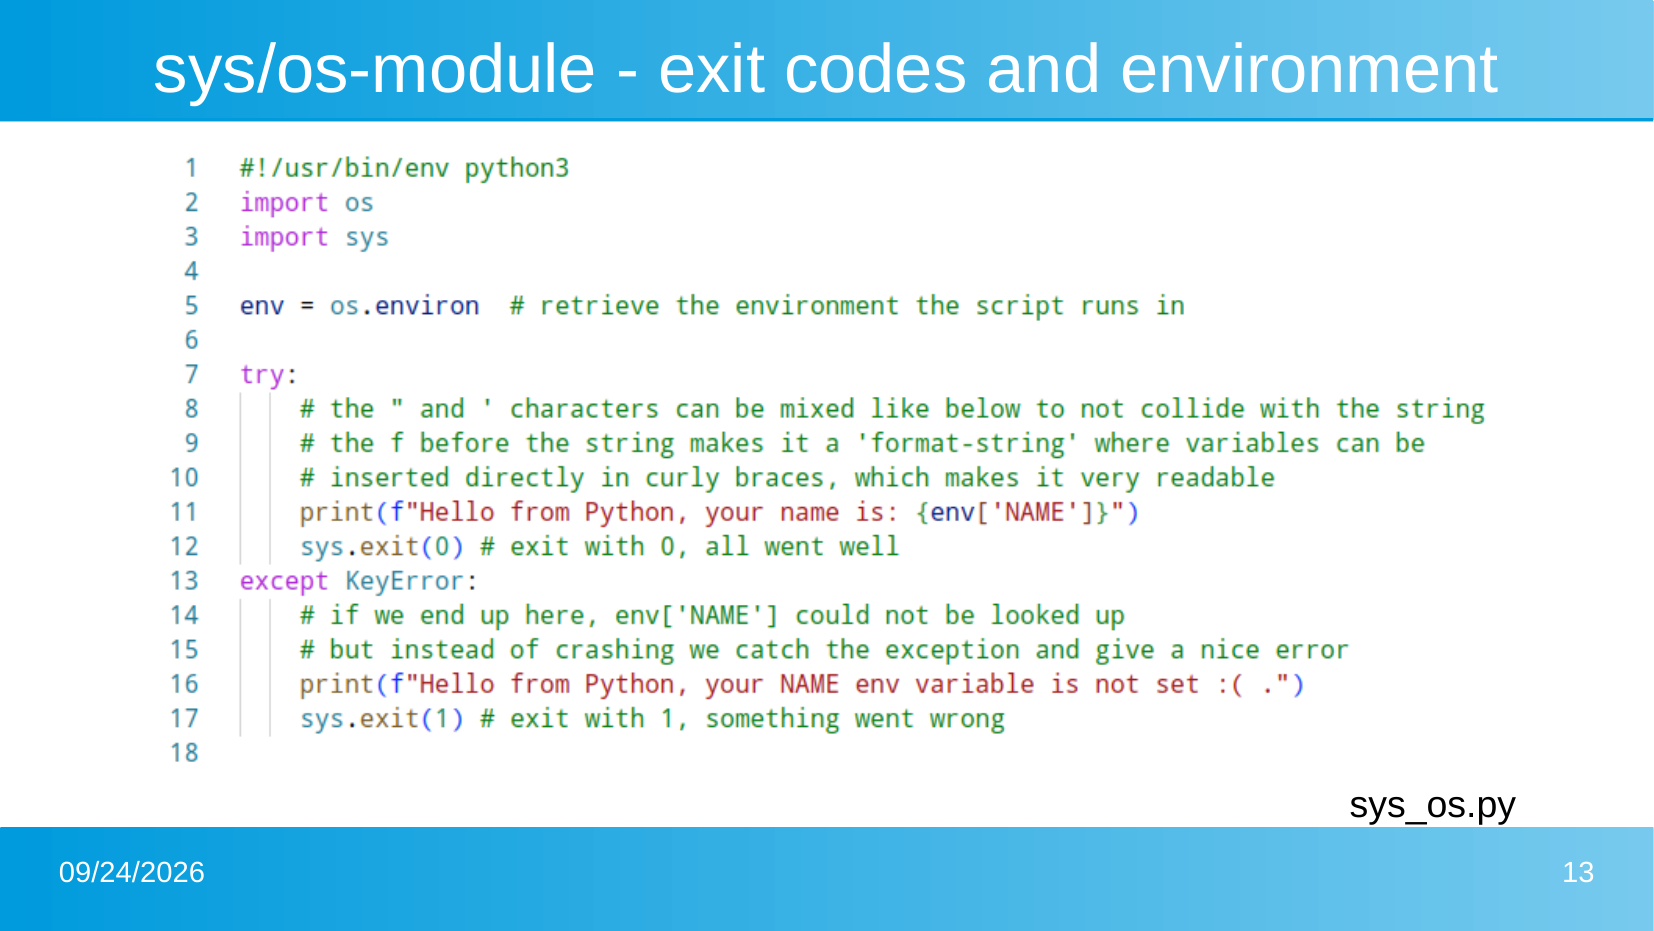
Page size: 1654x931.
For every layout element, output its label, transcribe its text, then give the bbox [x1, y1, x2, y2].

picture [121, 152, 1531, 776]
title sys/os-module - exit codes and environment [59, 29, 1595, 108]
text_box sys_os.py [1334, 775, 1531, 833]
